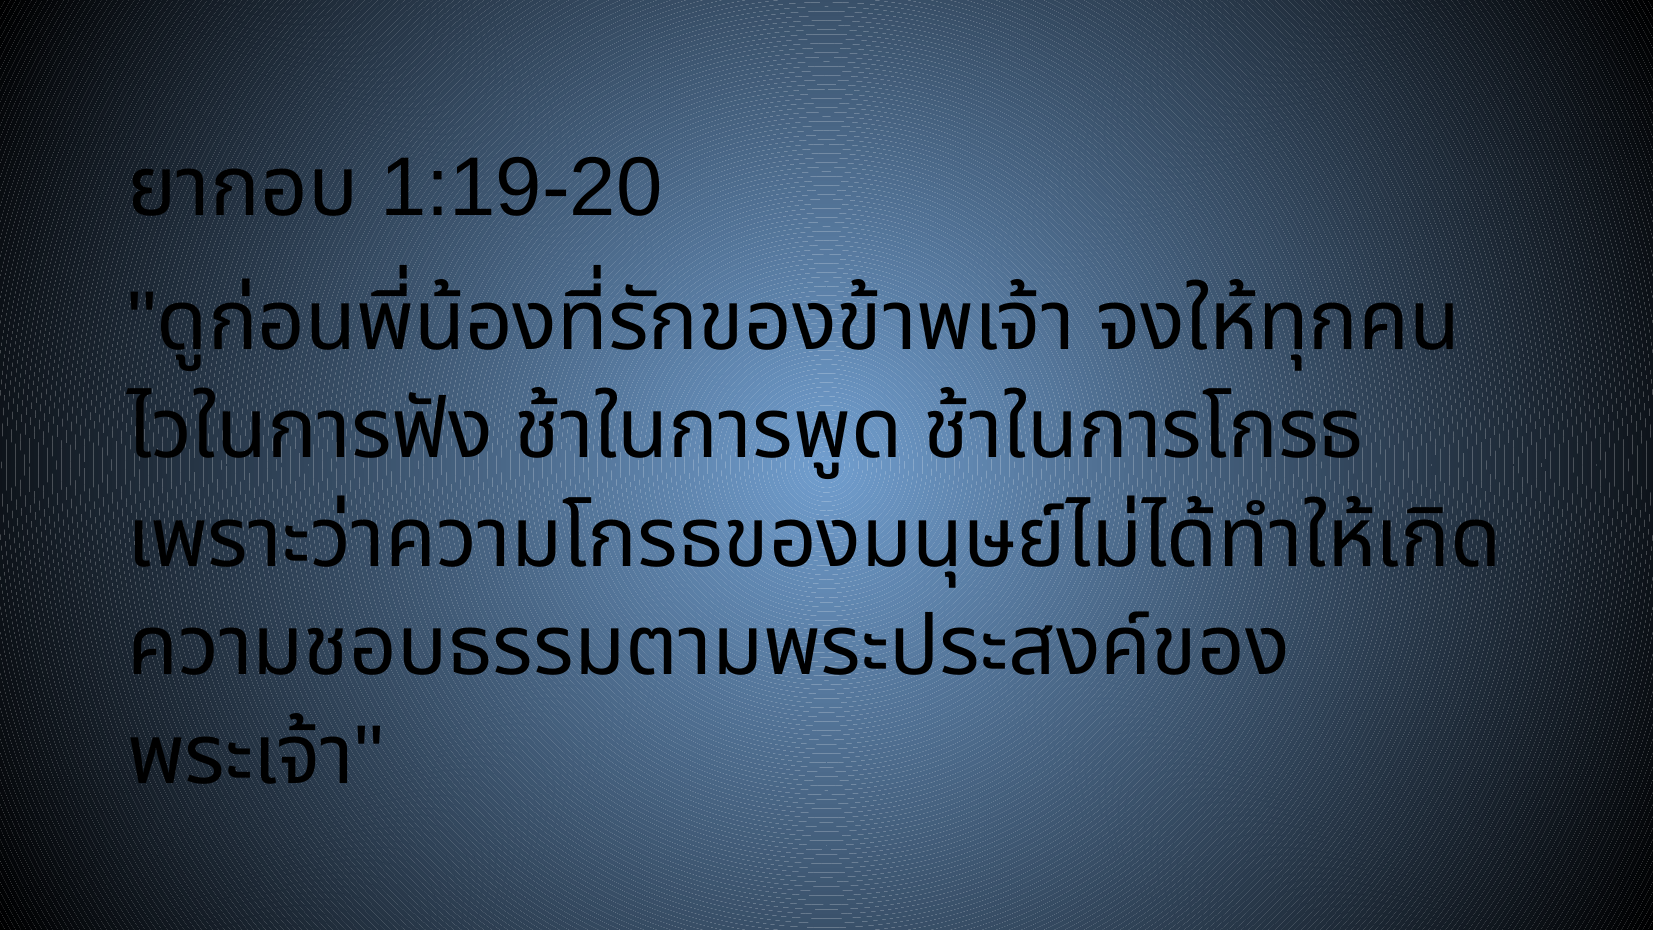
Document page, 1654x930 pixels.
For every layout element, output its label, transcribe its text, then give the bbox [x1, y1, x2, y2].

text_box ยากอบ 1:19-20 "ดูก่อนพี่น้องที่รักของข้าพเจ้า จงให้ทุกคนไวในการฟัง ช้าในการพูด ช้าในการโกรธ เพราะว่าความโกรธของมนุษย์ไม่ได้ทำให้เกิดความชอบธรรมตามพระประสงค์ของพระเจ้า" [112, 132, 1538, 826]
